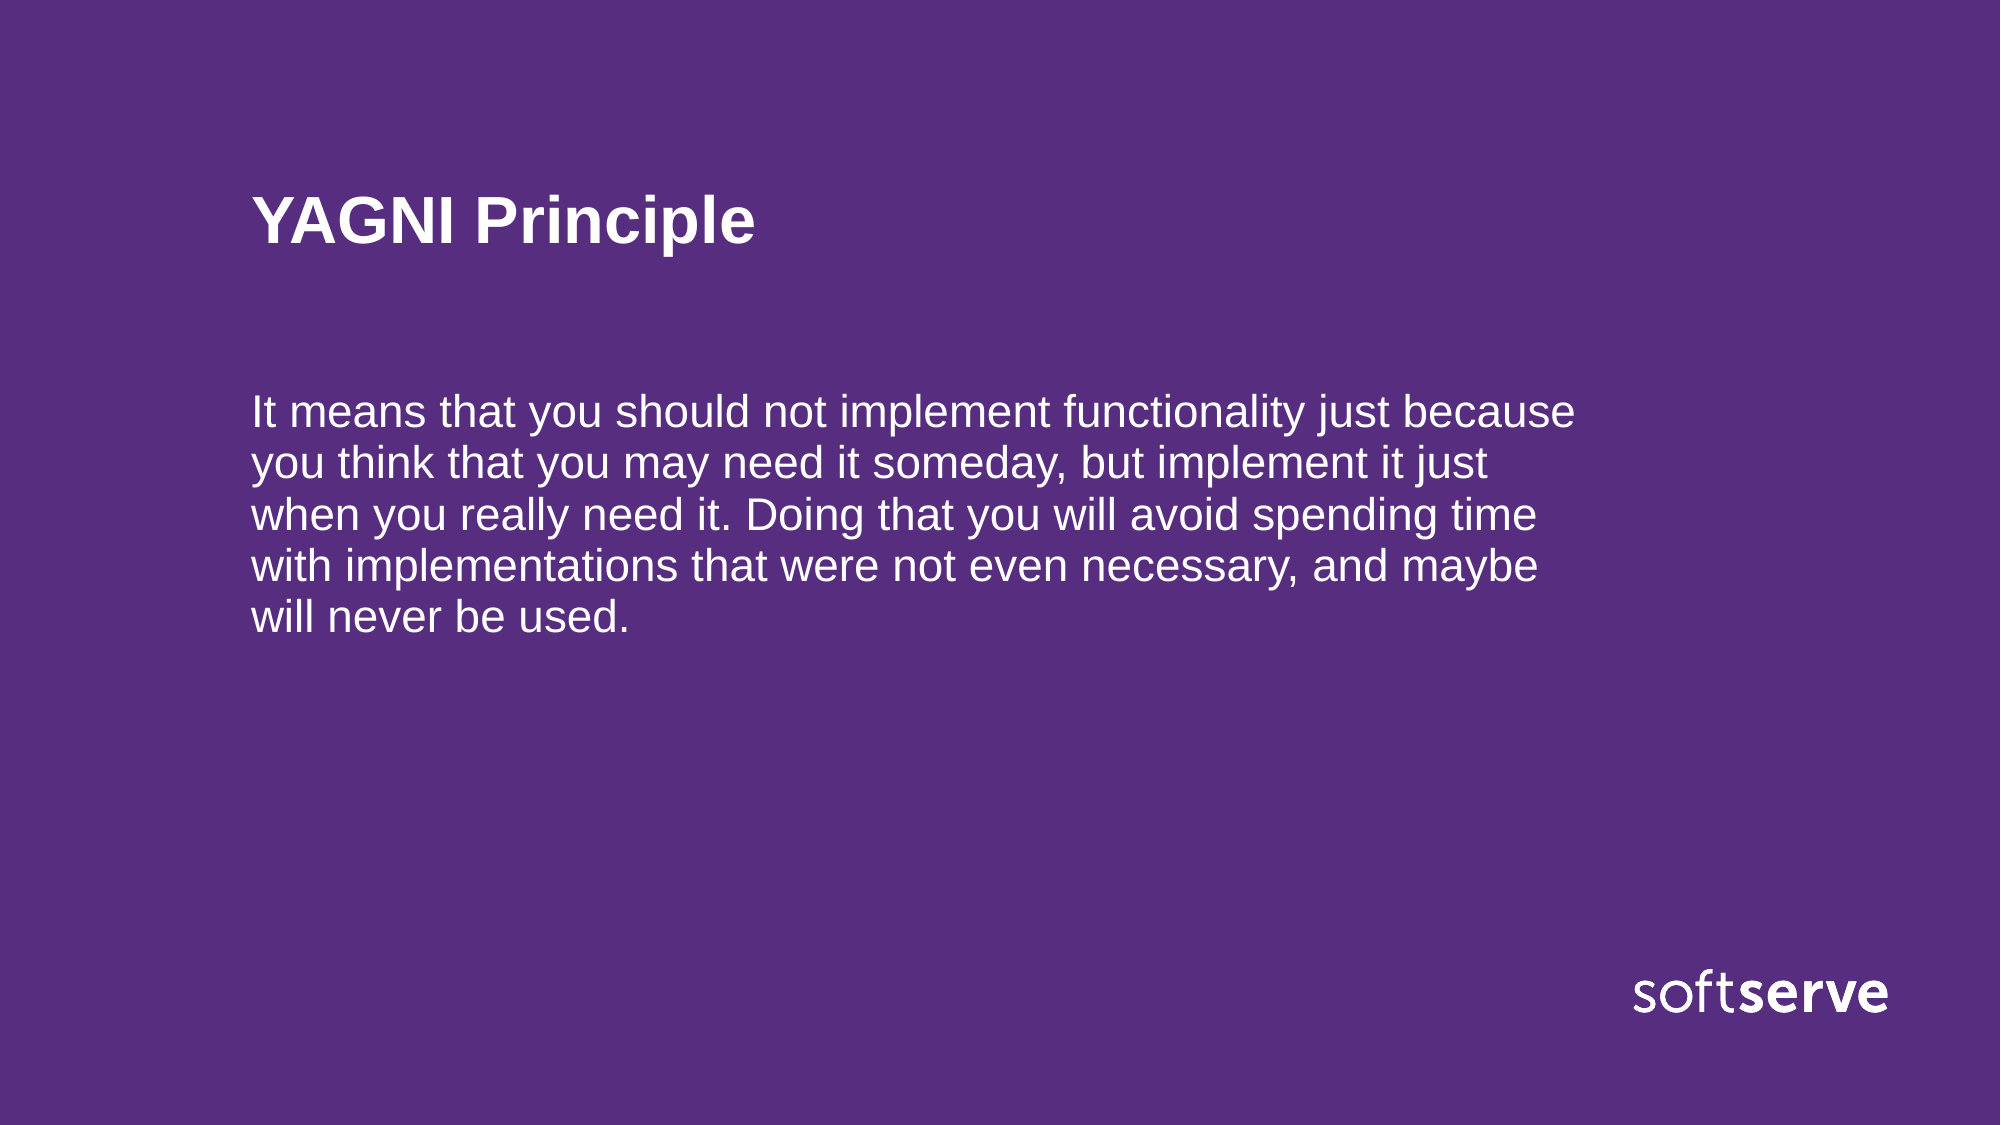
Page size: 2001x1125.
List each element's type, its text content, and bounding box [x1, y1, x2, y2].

text_box It means that you should not implement functionality just because you think that you may need it someday, but implement it just when you really need it. Doing that you will avoid spending time with implementations that were not even necessary, and maybe will never be used. [236, 378, 1625, 650]
text_box YAGNI Principle [236, 176, 798, 266]
